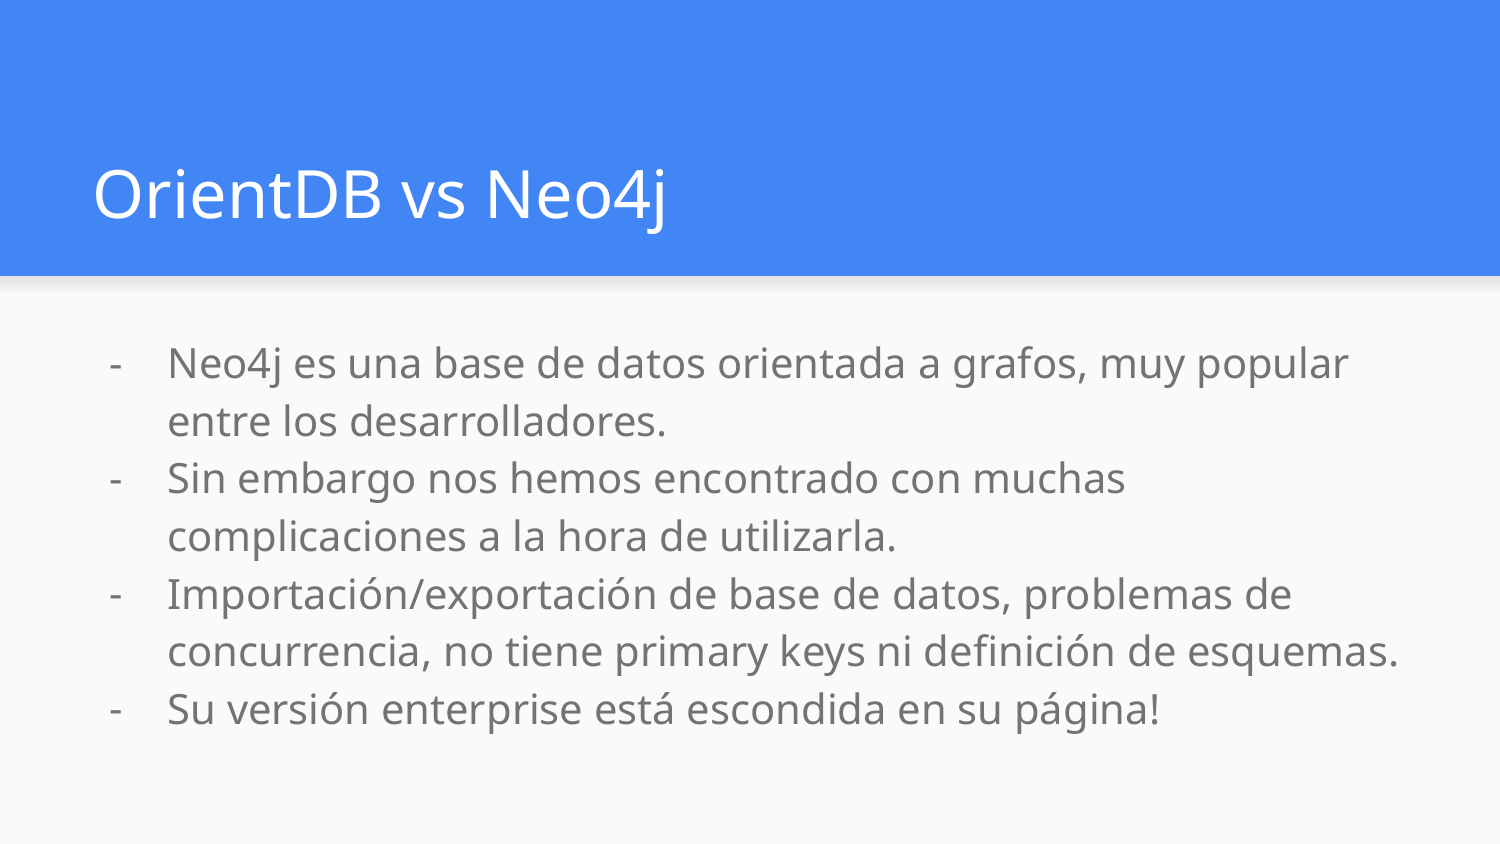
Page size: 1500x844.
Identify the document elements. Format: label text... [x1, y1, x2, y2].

list Neo4j es una base de datos orientada a grafos, muy popular entre los desarrolladores. Sin embargo nos hemos encontrado con muchas complicaciones a la hora de utilizarla. Importación/exportación de base de datos, problemas de concurrencia, no tiene primary keys ni definición de esquemas. Su versión enterprise está escondida en su página! [77, 314, 1427, 760]
title OrientDB vs Neo4j [77, 121, 1427, 248]
